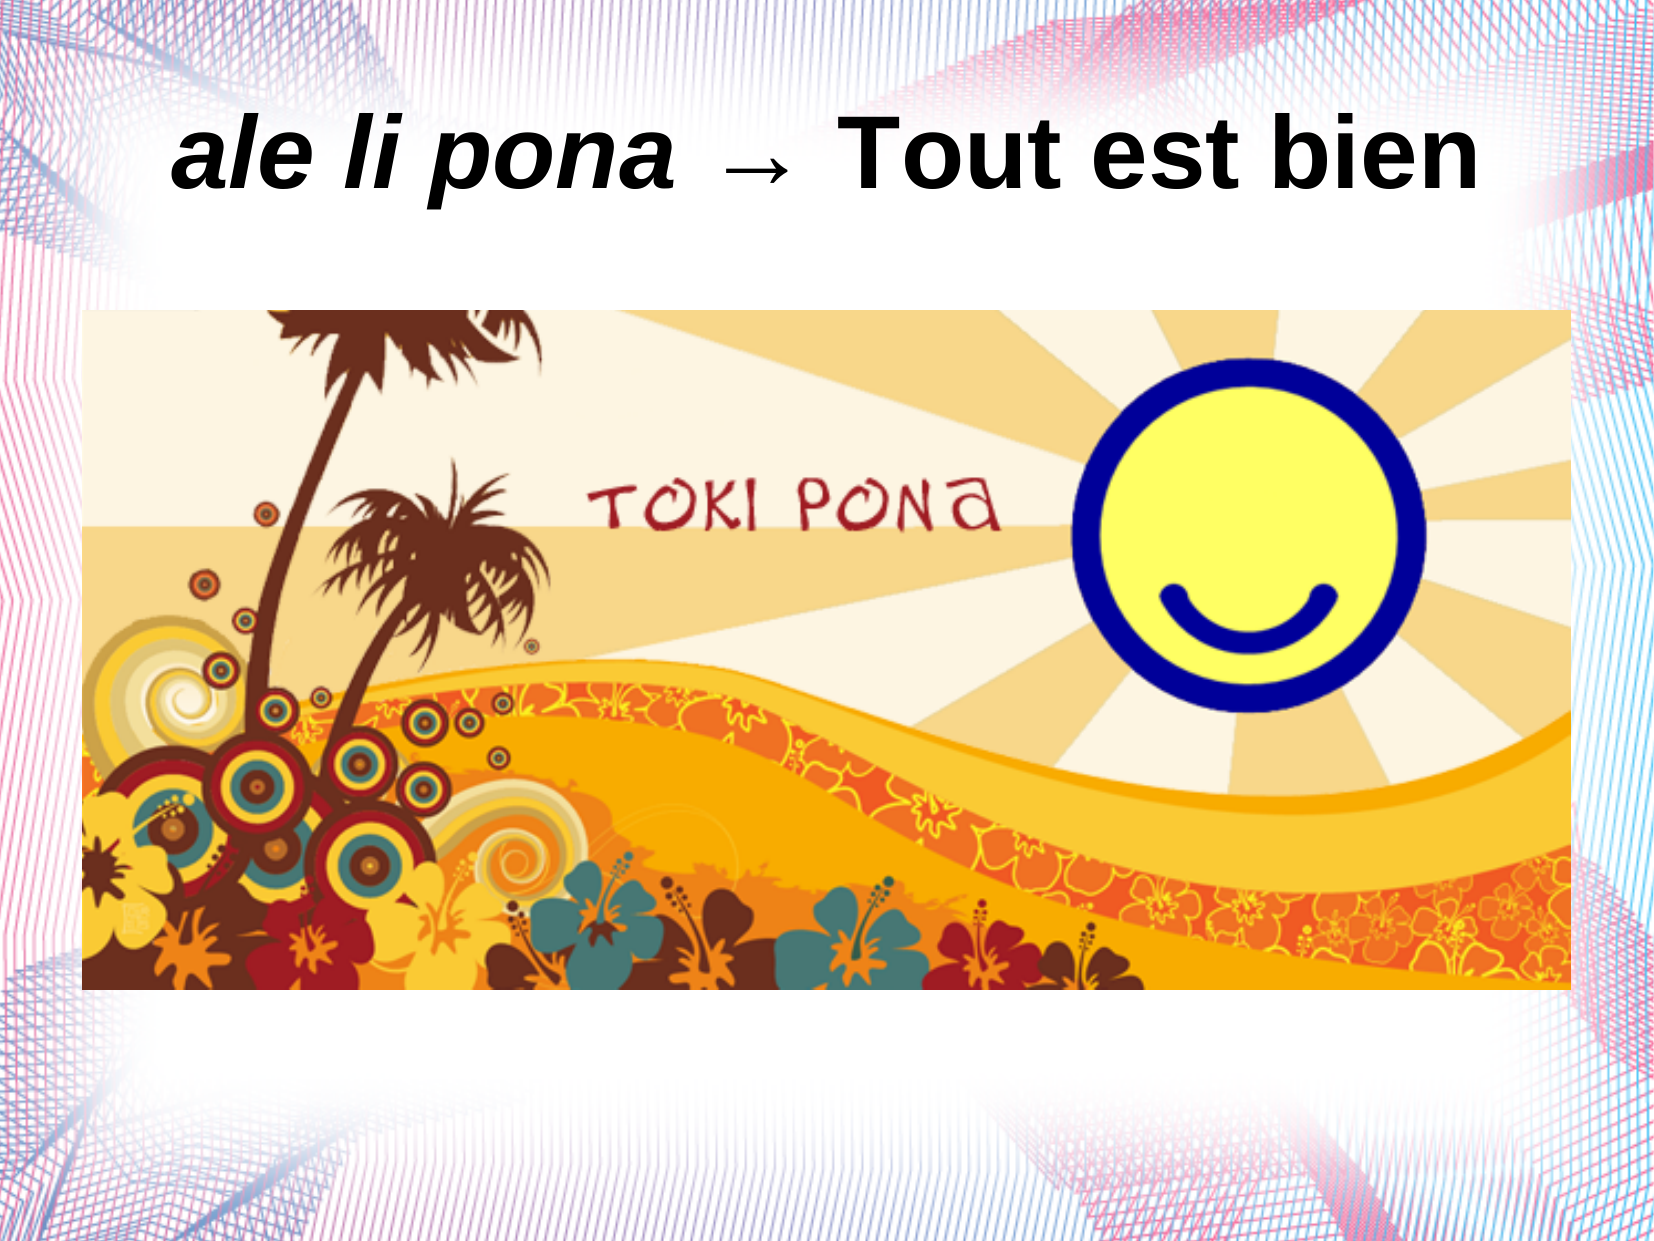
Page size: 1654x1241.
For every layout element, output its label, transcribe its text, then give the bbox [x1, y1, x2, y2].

title ale li pona → Tout est bien [82, 49, 1571, 257]
picture [0, 0, 1654, 1241]
